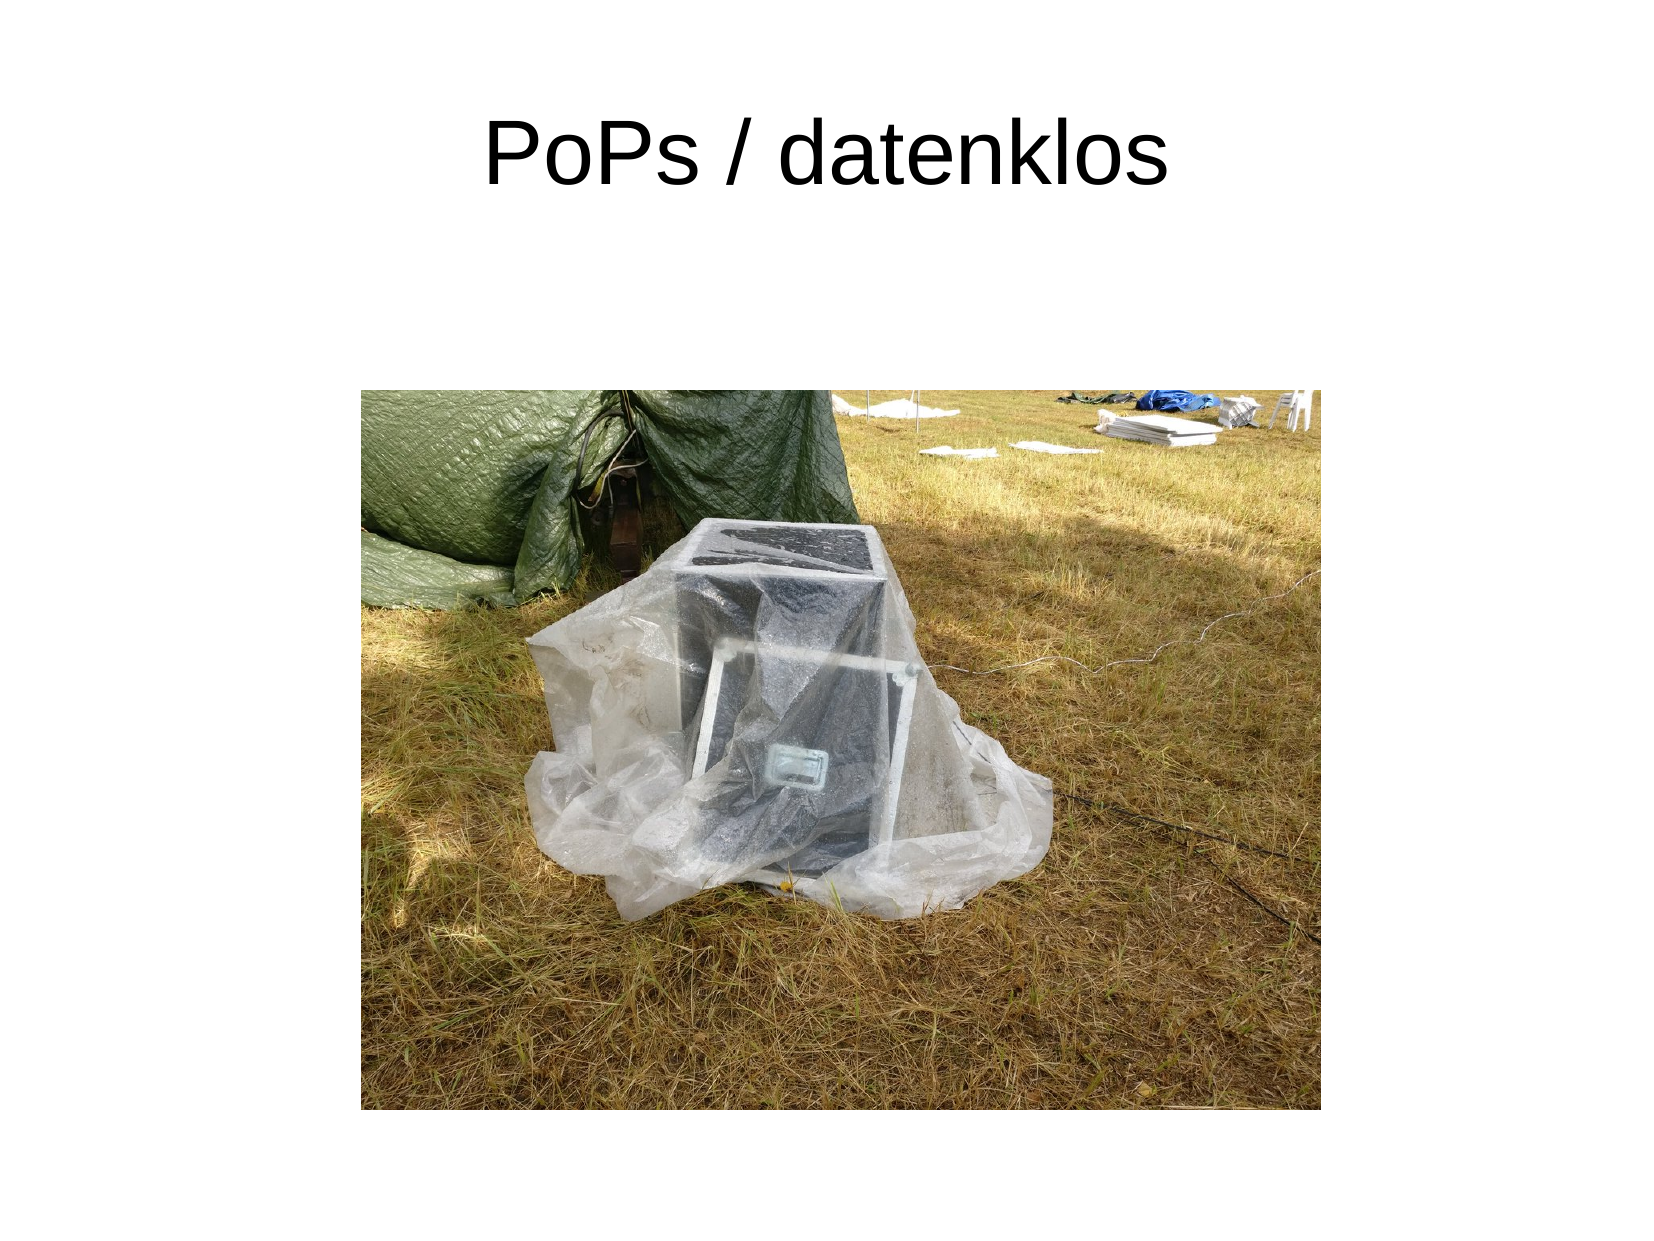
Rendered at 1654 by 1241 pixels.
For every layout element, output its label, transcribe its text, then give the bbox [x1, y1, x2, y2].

title PoPs / datenklos [82, 49, 1571, 257]
picture [361, 390, 1321, 1111]
